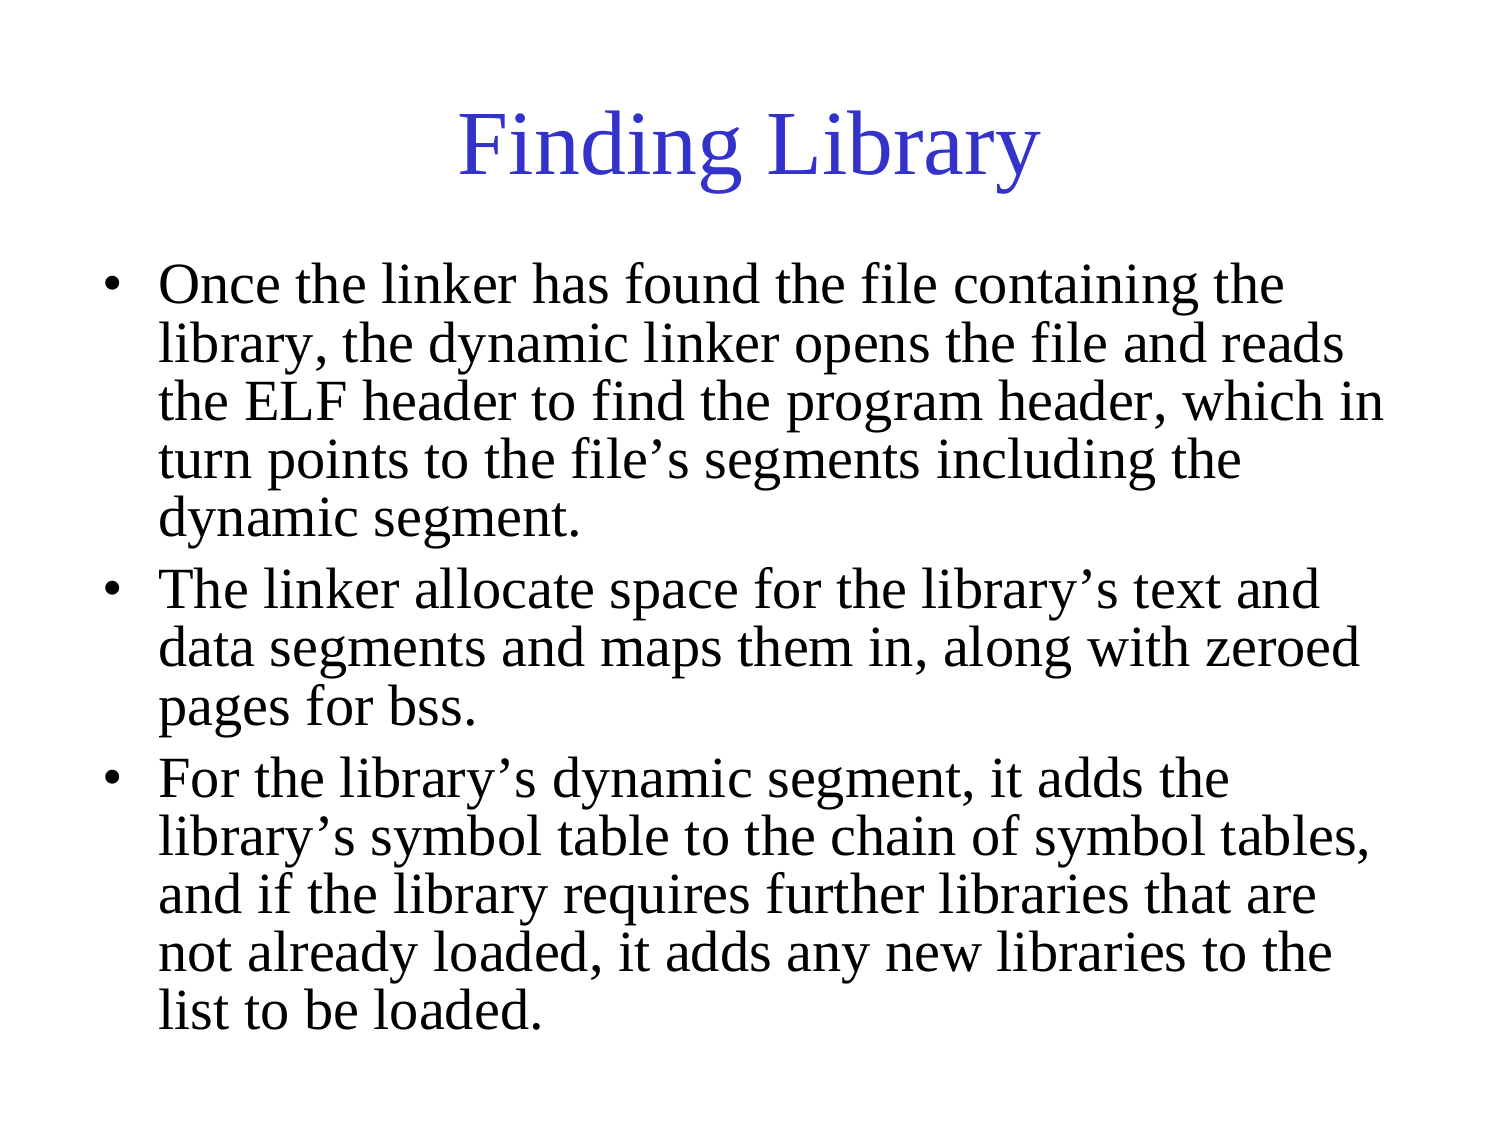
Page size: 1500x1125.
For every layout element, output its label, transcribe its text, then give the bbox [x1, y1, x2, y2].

title Finding Library [112, 49, 1388, 238]
list Once the linker has found the file containing the library, the dynamic linker opens the file and reads the ELF header to find the program header, which in turn points to the file’s segments including the dynamic segment. The linker allocate space for the library’s text and data segments and maps them in, along with zeroed pages for bss. For the library’s dynamic segment, it adds the library’s symbol table to the chain of symbol tables, and if the library requires further libraries that are not already loaded, it adds any new libraries to the list to be loaded. [87, 249, 1413, 1113]
